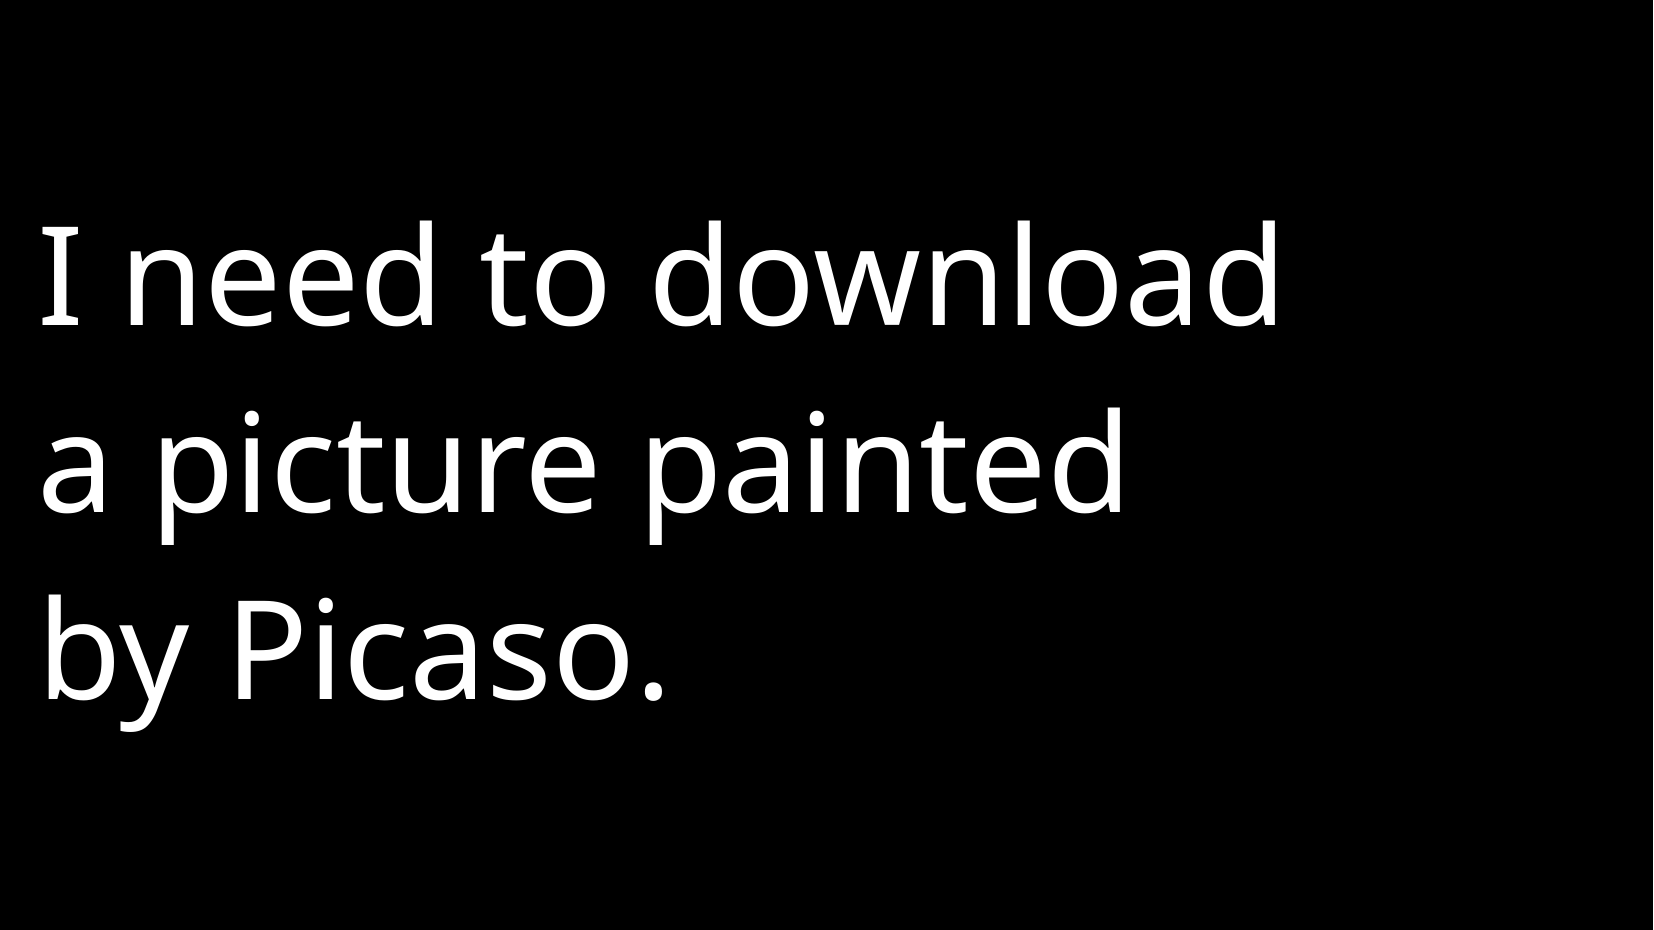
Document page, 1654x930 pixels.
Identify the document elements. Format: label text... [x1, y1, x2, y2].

title I need to download a picture painted by Picaso. [37, 19, 1612, 900]
